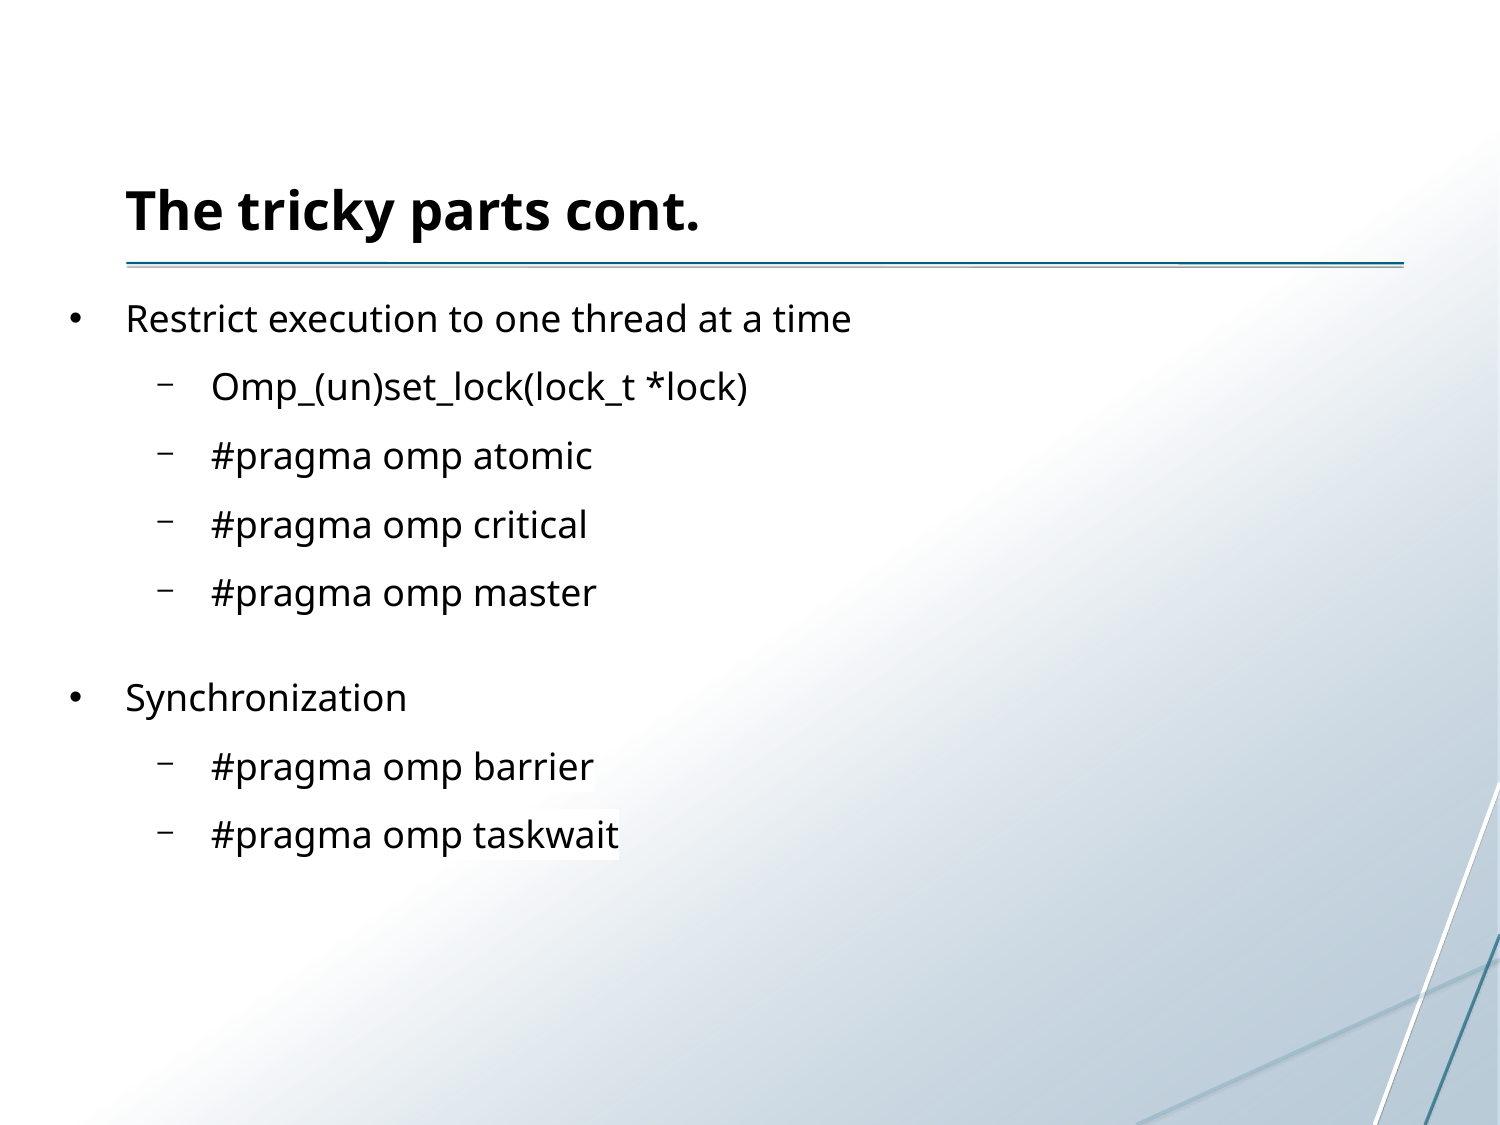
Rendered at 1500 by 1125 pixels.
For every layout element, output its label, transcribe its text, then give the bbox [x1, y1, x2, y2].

list Restrict execution to one thread at a time Omp_(un)set_lock(lock_t *lock) #pragma omp atomic #pragma omp critical #pragma omp master Synchronization #pragma omp barrier #pragma omp taskwait [54, 287, 1404, 1005]
title The tricky parts cont. [109, 49, 1403, 249]
